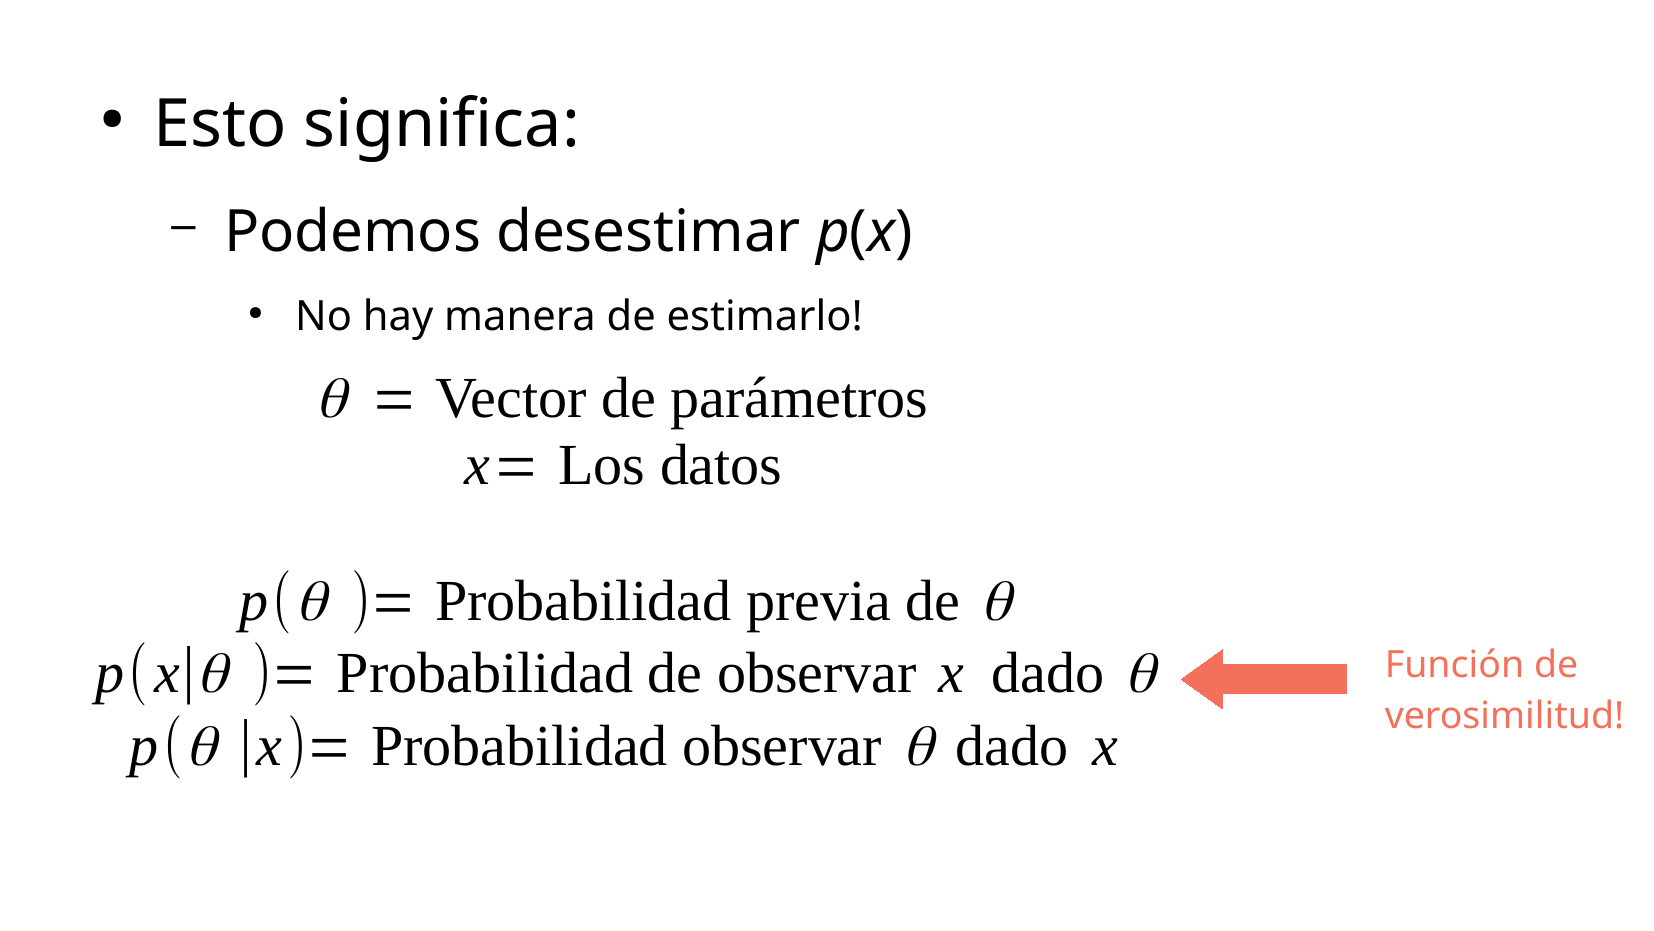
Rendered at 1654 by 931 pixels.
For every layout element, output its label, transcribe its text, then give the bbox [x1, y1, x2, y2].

list Esto significa: Podemos desestimar p(x) No hay manera de estimarlo! [82, 74, 1571, 615]
text_box Función de verosimilitud! [1370, 630, 1642, 758]
chart [82, 366, 1161, 783]
text_box [1181, 649, 1347, 709]
